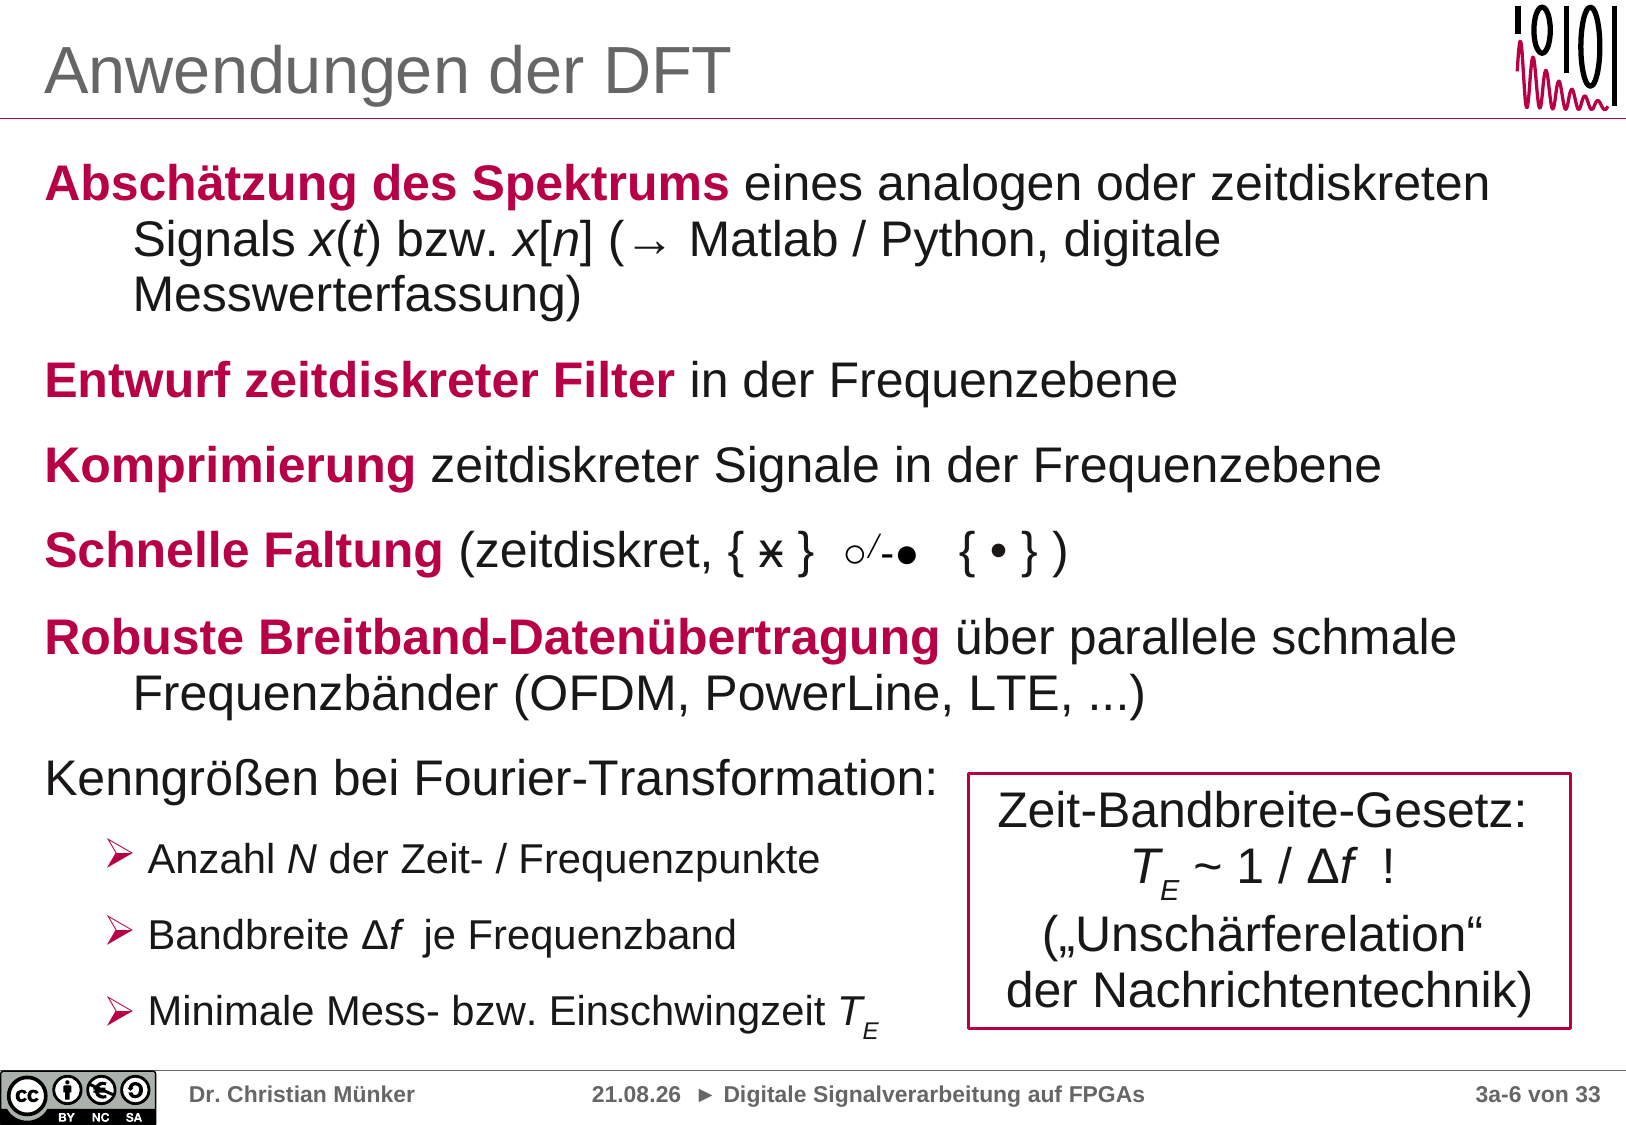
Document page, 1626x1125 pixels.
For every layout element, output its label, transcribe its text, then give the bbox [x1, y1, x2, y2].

title Anwendungen der DFT [44, 17, 1589, 130]
text_box Abschätzung des Spektrums eines analogen oder zeitdiskreten Signals x(t) bzw. x[n] (→ Matlab / Python, digitale Messwerterfassung) Entwurf zeitdiskreter Filter in der Frequenzebene Komprimierung zeitdiskreter Signale in der Frequenzebene Schnelle Faltung (zeitdiskret, { ӿ } ○╱-● { • } ) Robuste Breitband-Datenübertragung über parallele schmale Frequenzbänder (OFDM, PowerLine, LTE, ...) Kenngrößen bei Fourier-Transformation: Anzahl N der Zeit- / Frequenzpunkte Bandbreite Δf je Frequenzband Minimale Mess- bzw. Einschwingzeit TE [29, 147, 1512, 1059]
picture [1511, 0, 1624, 113]
text_box Zeit-Bandbreite-Gesetz: TE ~ 1 / Δf ! („Unschärferelation“ der Nachrichtentechnik) [968, 773, 1571, 1029]
